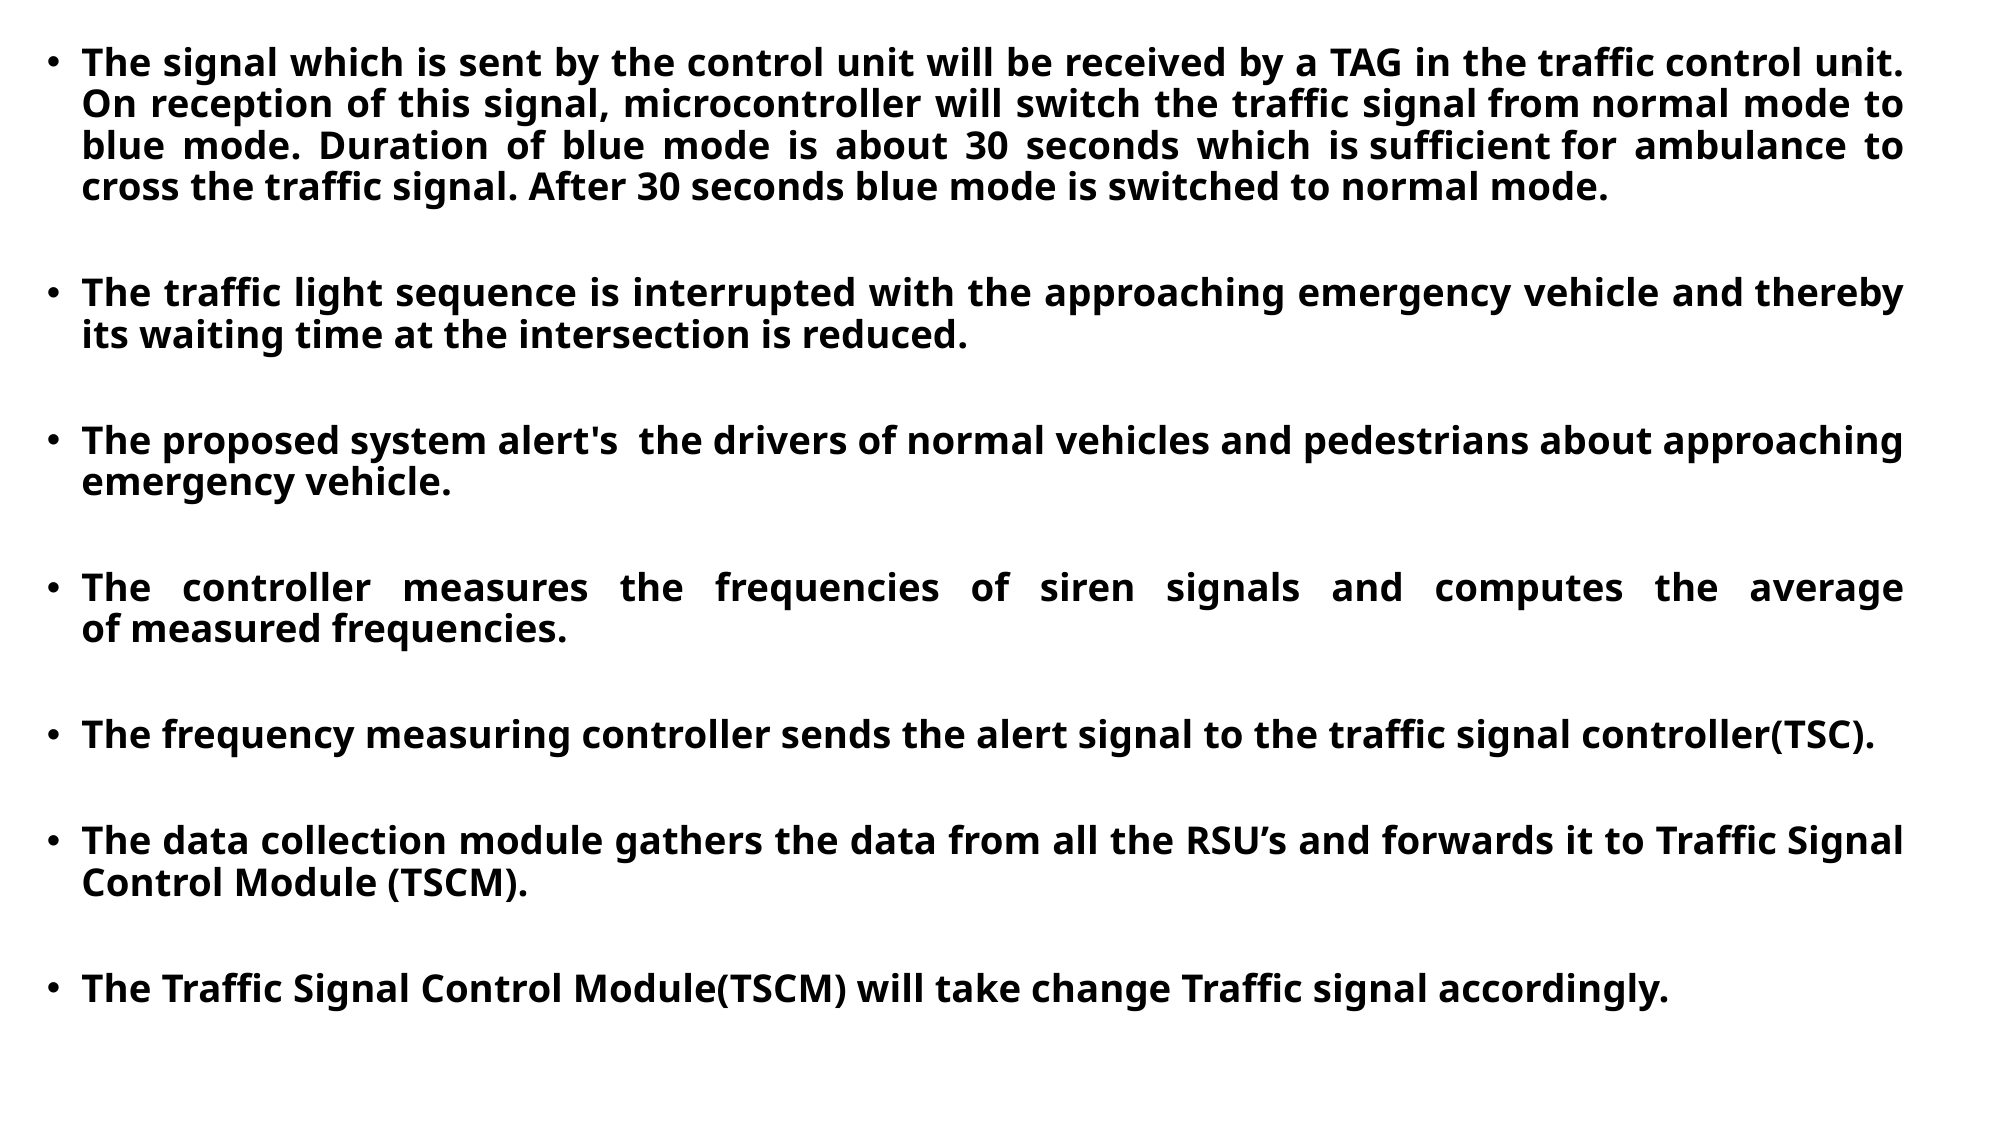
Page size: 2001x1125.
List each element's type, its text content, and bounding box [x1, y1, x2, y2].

list The signal which is sent by the control unit will be received by a TAG in the traffic control unit. On reception of this signal, microcontroller will switch the traffic signal from normal mode to blue mode. Duration of blue mode is about 30 seconds which is sufficient for ambulance to cross the traffic signal. After 30 seconds blue mode is switched to normal mode. The traffic light sequence is interrupted with the approaching emergency vehicle and thereby its waiting time at the intersection is reduced. The proposed system alert's the drivers of normal vehicles and pedestrians about approaching emergency vehicle. The controller measures the frequencies of siren signals and computes the average of measured frequencies. The frequency measuring controller sends the alert signal to the traffic signal controller(TSC). The data collection module gathers the data from all the RSU’s and forwards it to Traffic Signal Control Module (TSCM). The Traffic Signal Control Module(TSCM) will take change Traffic signal accordingly. [31, 35, 1923, 1028]
